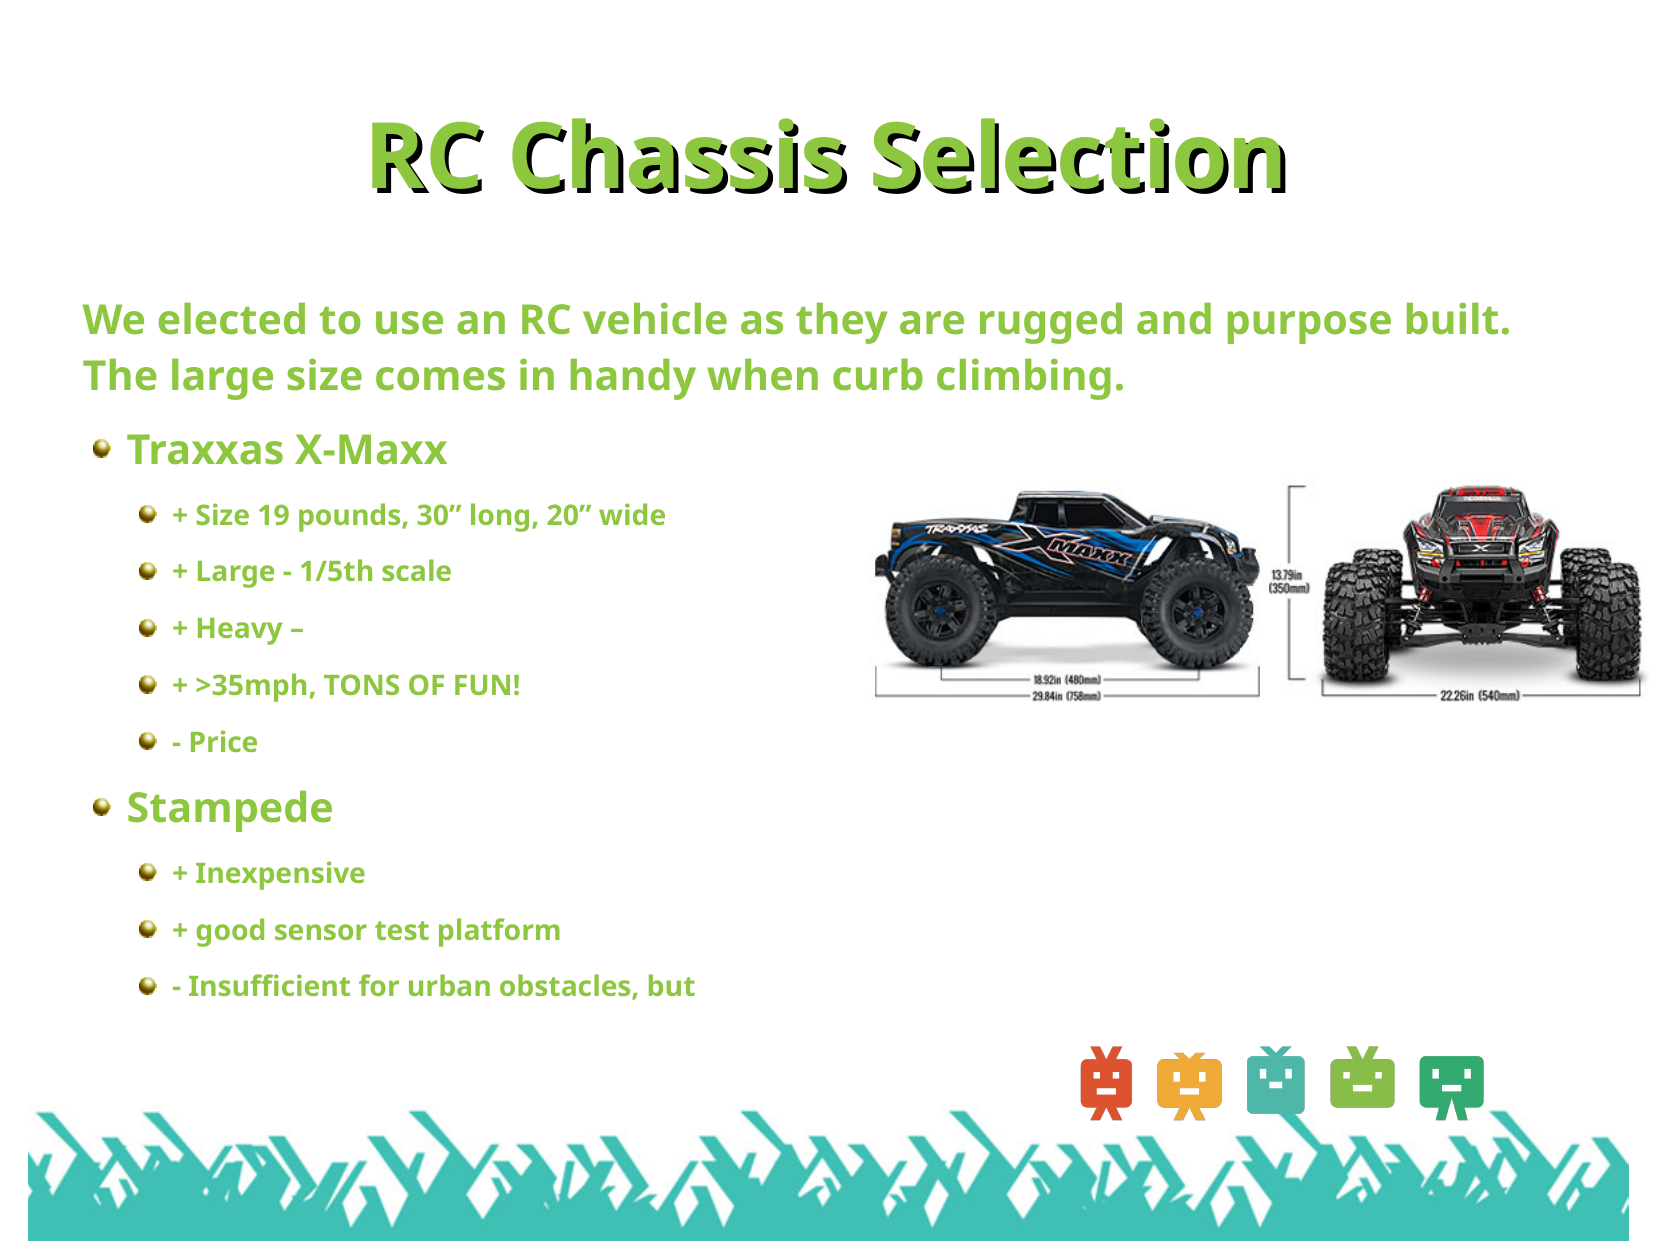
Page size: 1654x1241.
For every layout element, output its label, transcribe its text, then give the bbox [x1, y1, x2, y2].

picture [28, 1045, 1629, 1241]
list We elected to use an RC vehicle as they are rugged and purpose built. The large size comes in handy when curb climbing. Traxxas X-Maxx + Size 19 pounds, 30” long, 20” wide + Large - 1/5th scale + Heavy – + >35mph, TONS OF FUN! - Price Stampede + Inexpensive + good sensor test platform - Insufficient for urban obstacles, but [82, 290, 1571, 1010]
title RC Chassis Selection [82, 49, 1571, 257]
picture [866, 455, 1654, 721]
